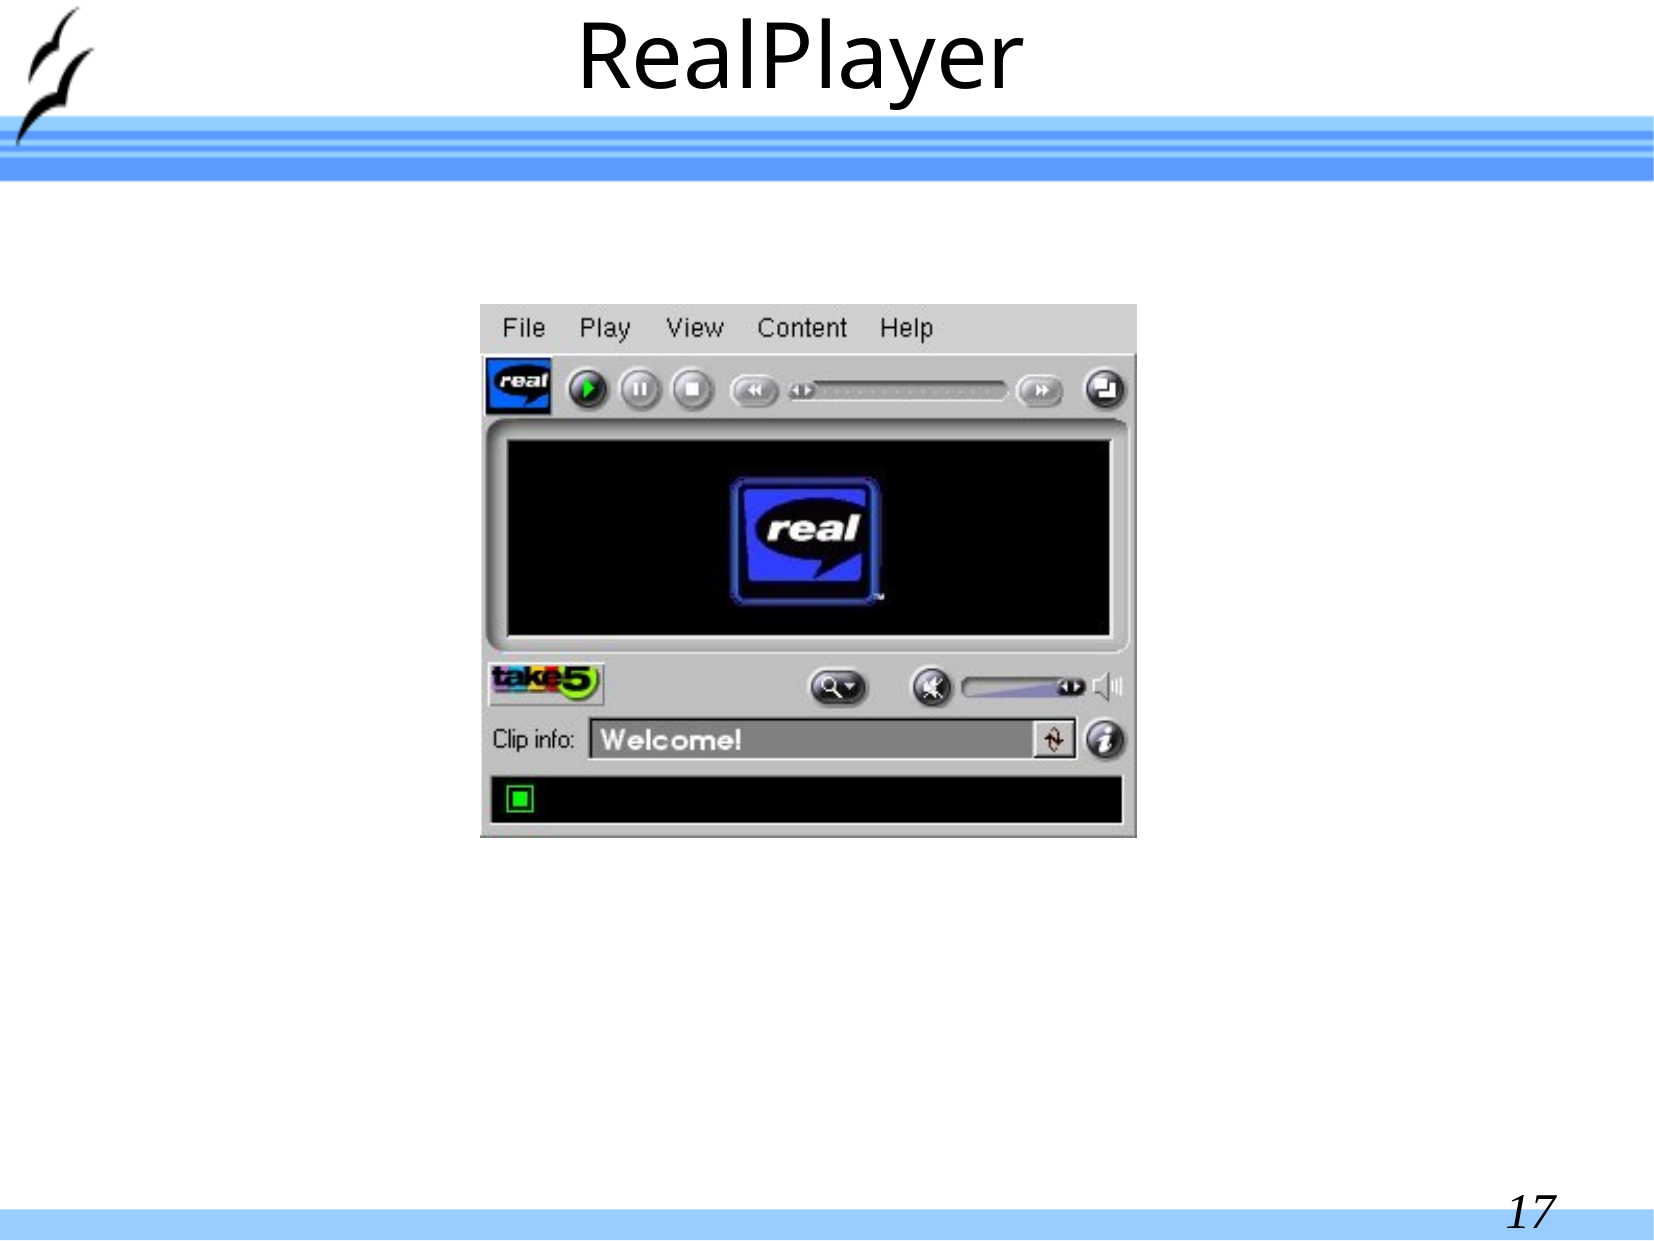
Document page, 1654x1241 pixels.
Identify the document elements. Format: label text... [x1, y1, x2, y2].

picture [480, 304, 1137, 838]
picture [0, 0, 1654, 188]
title RealPlayer [94, 0, 1507, 121]
